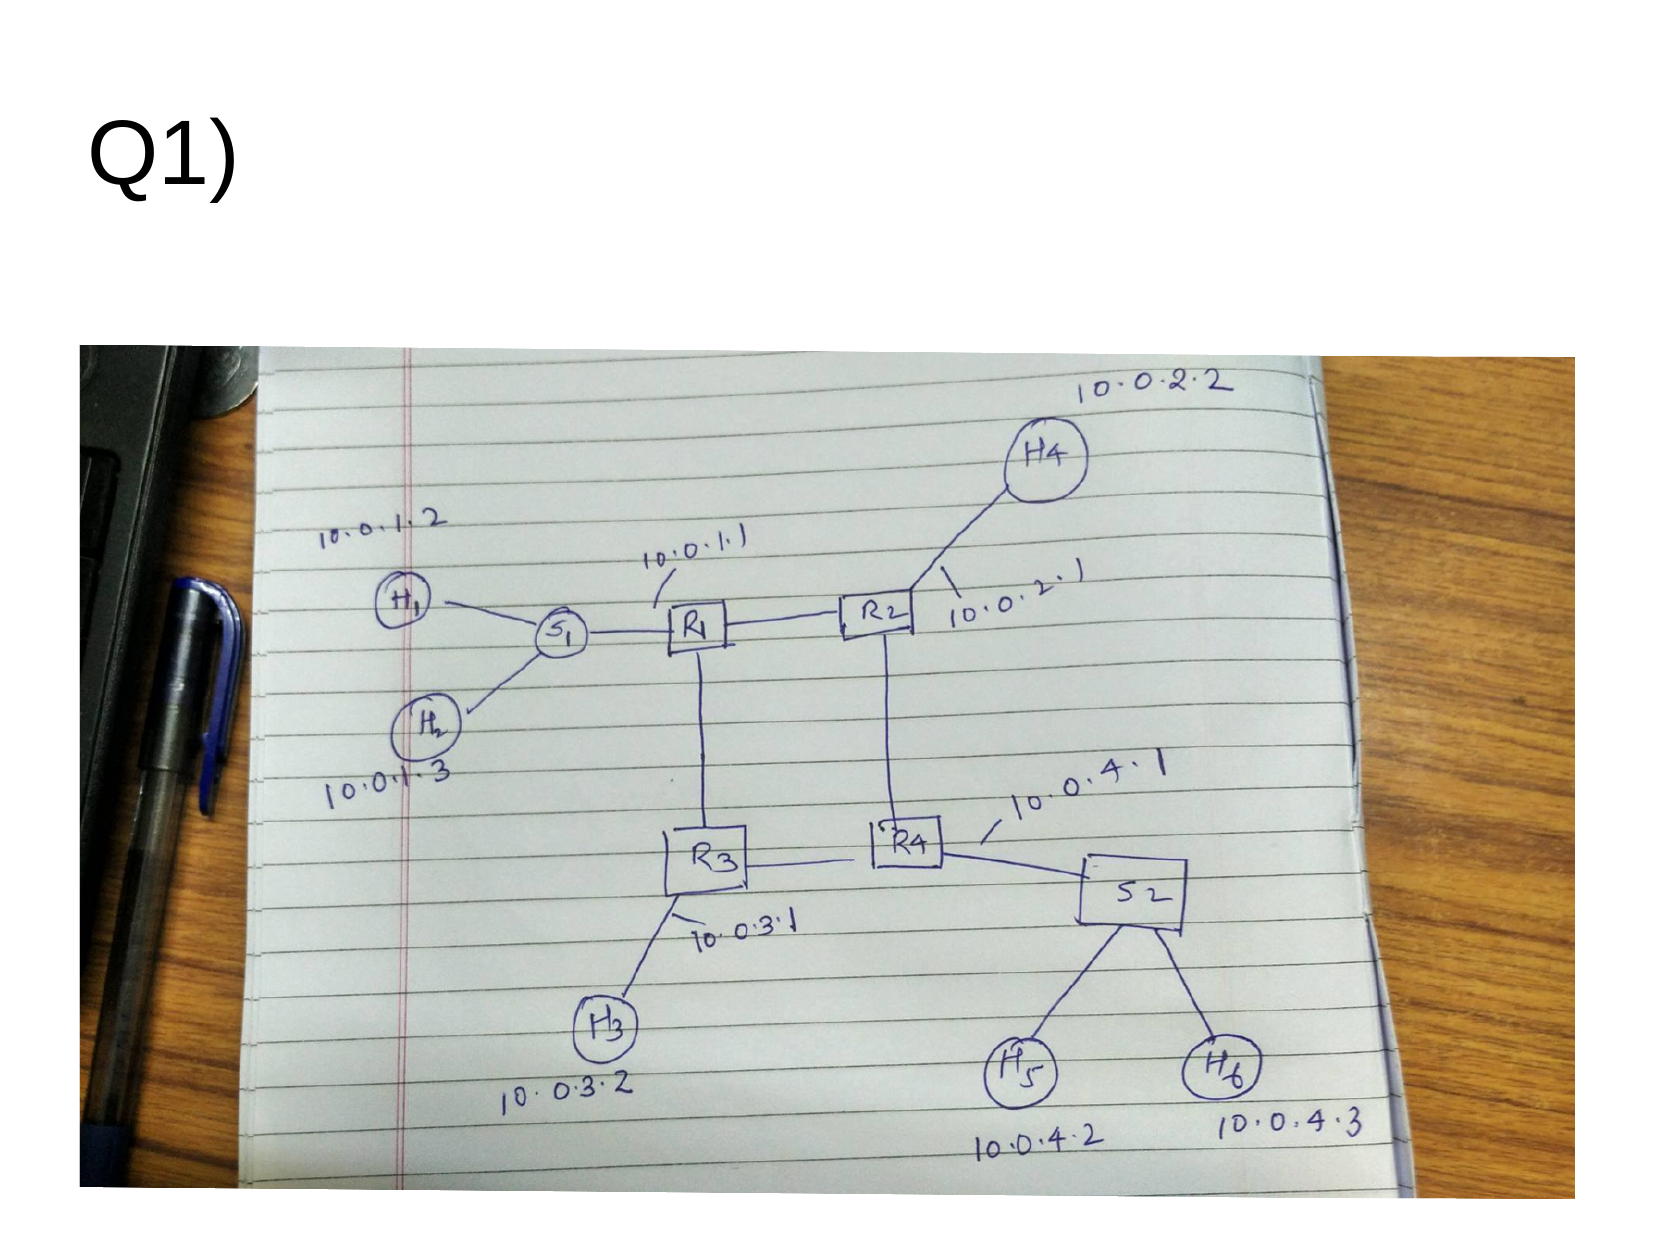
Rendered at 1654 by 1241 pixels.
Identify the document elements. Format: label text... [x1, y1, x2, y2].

title Q1) [82, 49, 1571, 257]
picture [79, 345, 1575, 1199]
